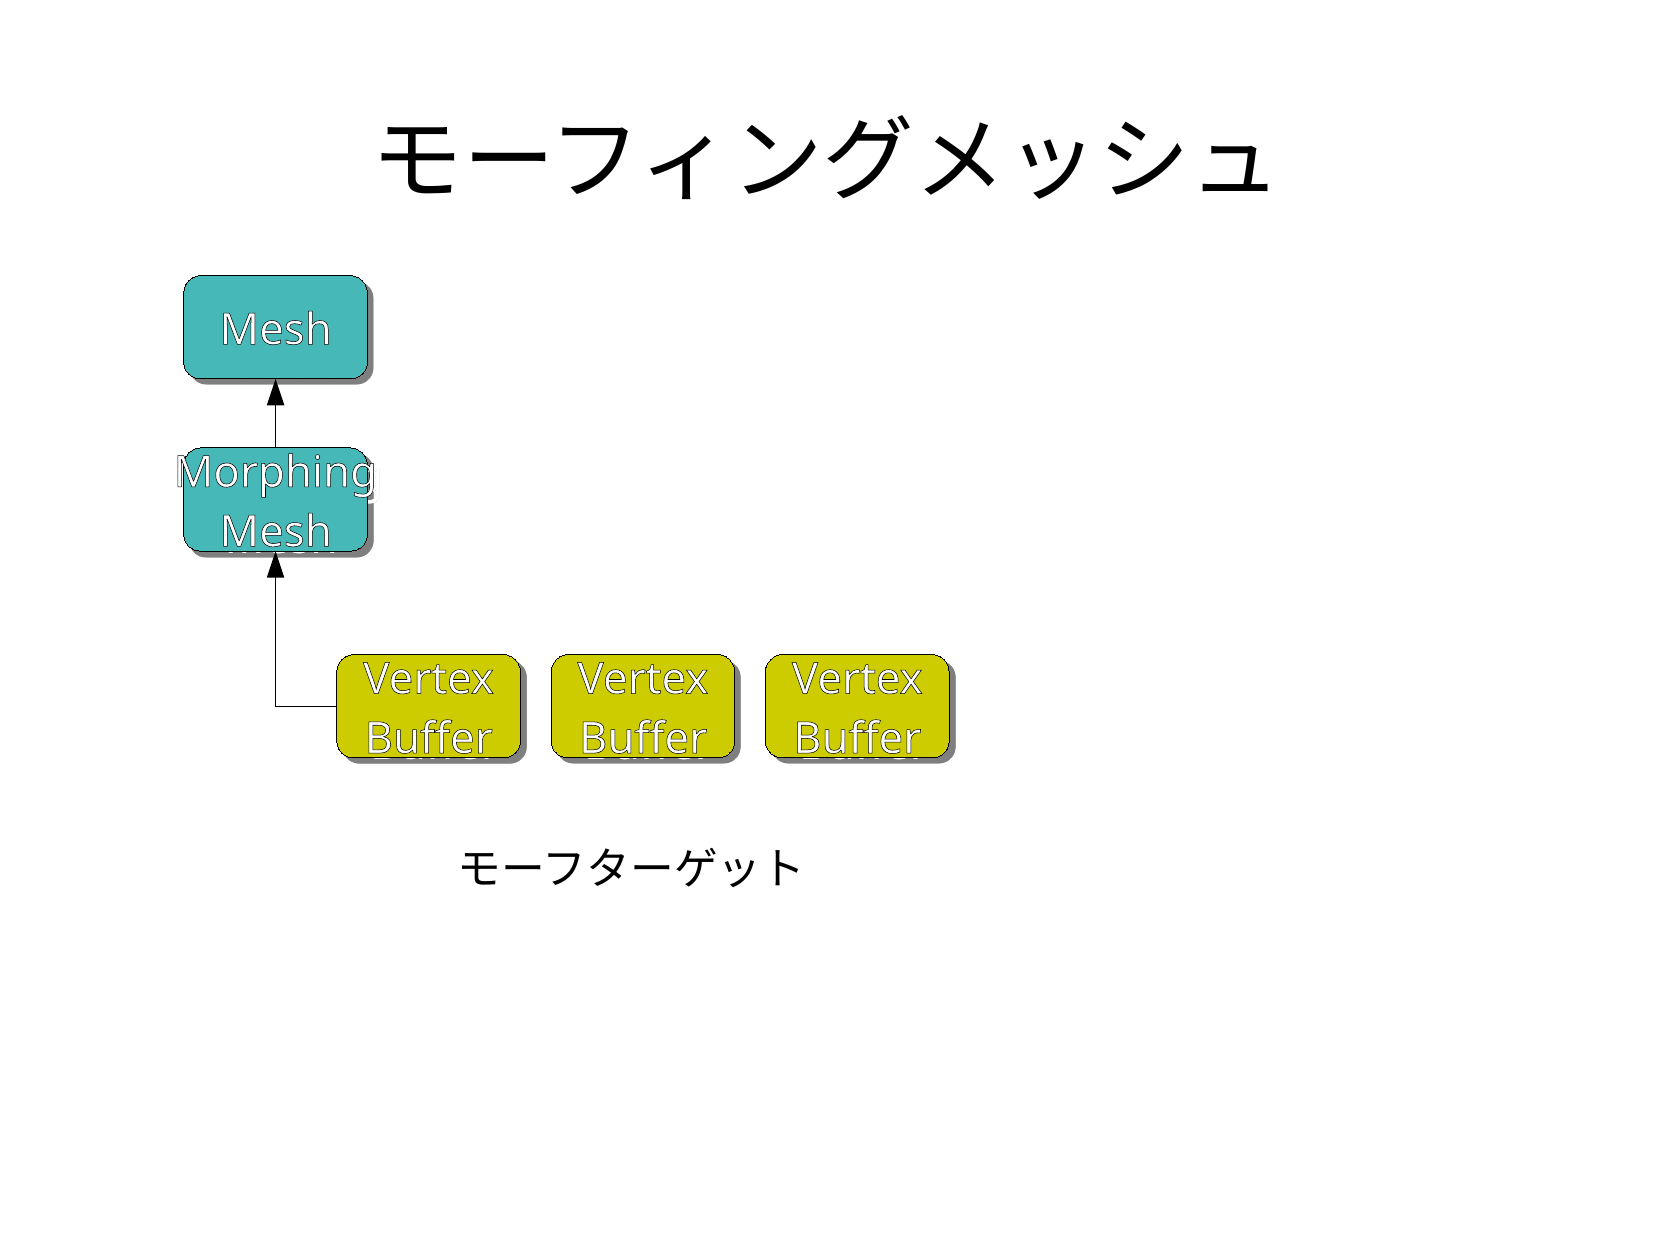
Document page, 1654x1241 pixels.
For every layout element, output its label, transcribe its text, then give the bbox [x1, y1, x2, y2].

text_box モーフターゲット [442, 826, 870, 889]
text_box Morphing Mesh [183, 447, 368, 552]
text_box Vertex Buffer [336, 654, 521, 758]
text_box Mesh [183, 275, 368, 379]
title モーフィングメッシュ [82, 34, 1571, 272]
text_box Vertex Buffer [765, 654, 950, 758]
text_box Vertex Buffer [551, 654, 735, 758]
